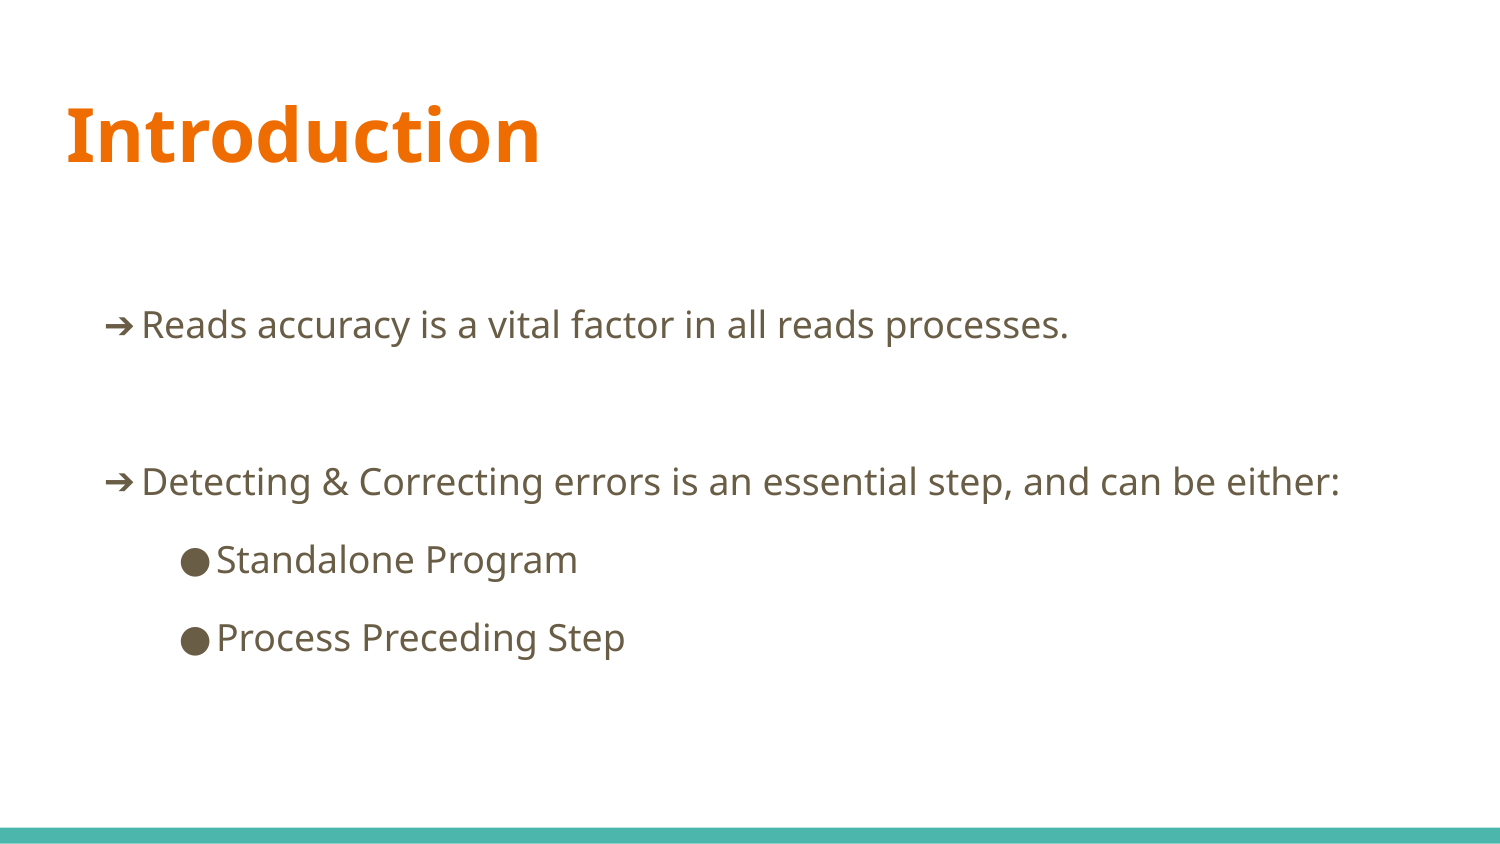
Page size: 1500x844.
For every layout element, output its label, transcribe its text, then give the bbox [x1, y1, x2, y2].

list Reads accuracy is a vital factor in all reads processes. Detecting & Correcting errors is an essential step, and can be either: Standalone Program Process Preceding Step [51, 207, 1449, 750]
title Introduction [51, 72, 1449, 189]
